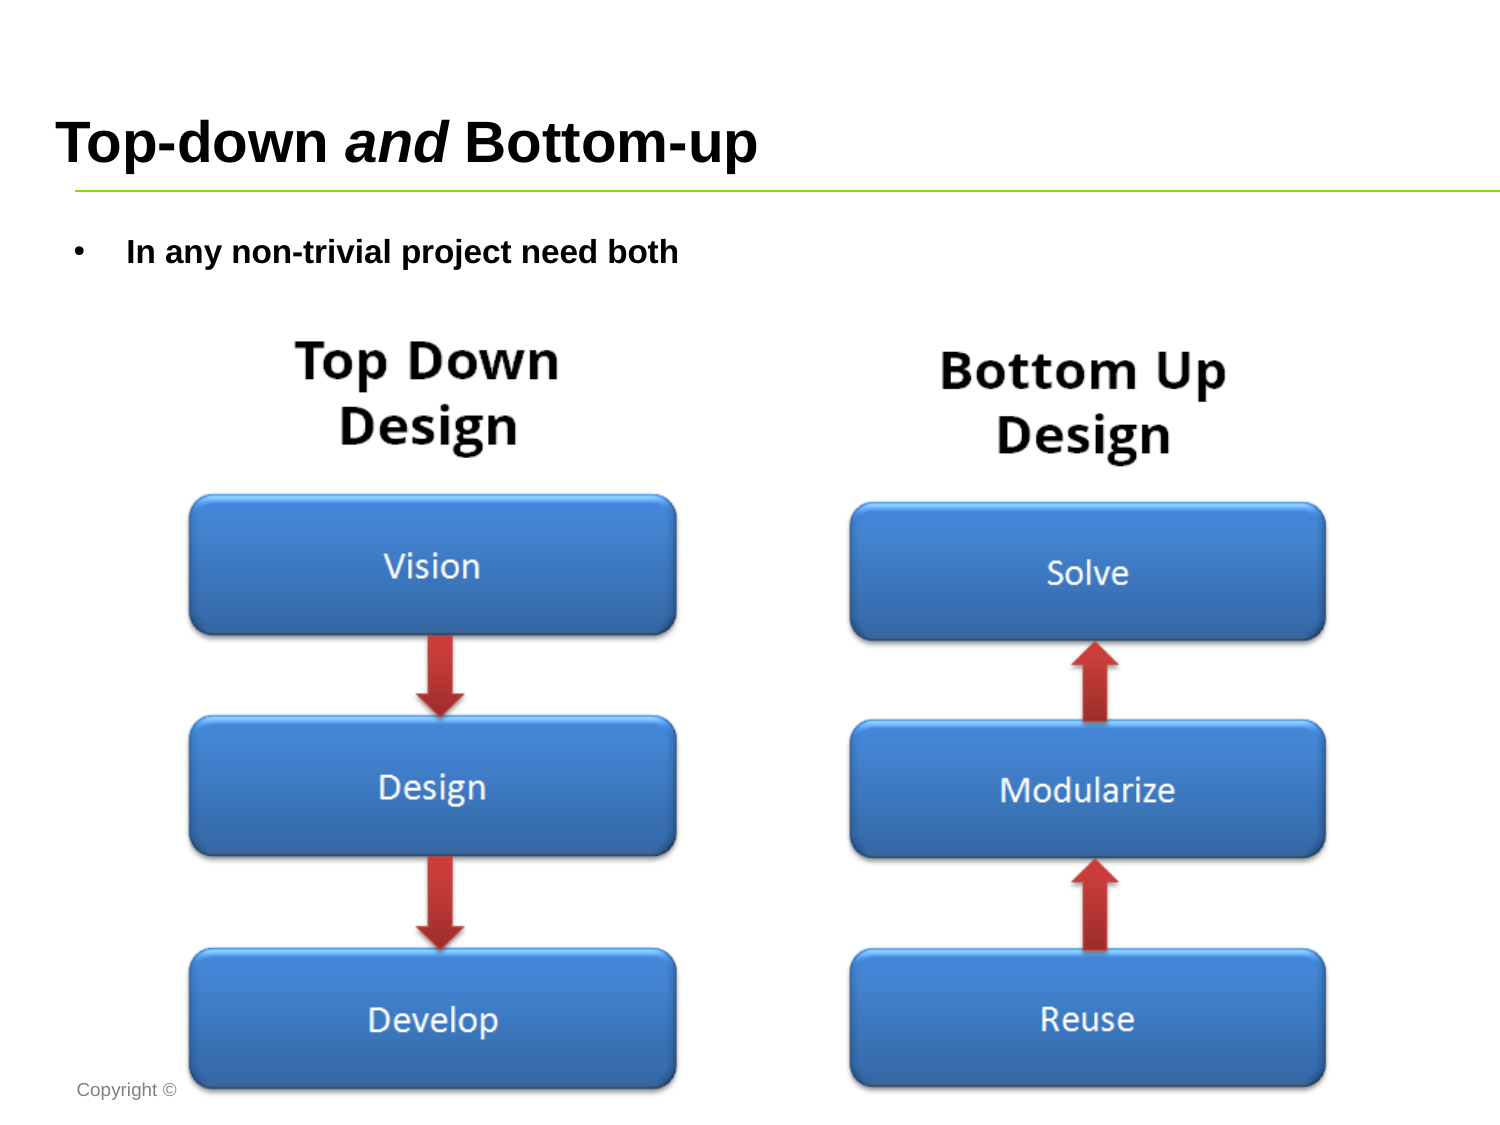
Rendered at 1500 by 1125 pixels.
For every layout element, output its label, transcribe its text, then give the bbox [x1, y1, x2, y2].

picture [838, 343, 1335, 1100]
list In any non-trivial project need both [55, 233, 1406, 343]
picture [177, 343, 686, 1108]
title Top-down and Bottom-up [55, 94, 1406, 189]
